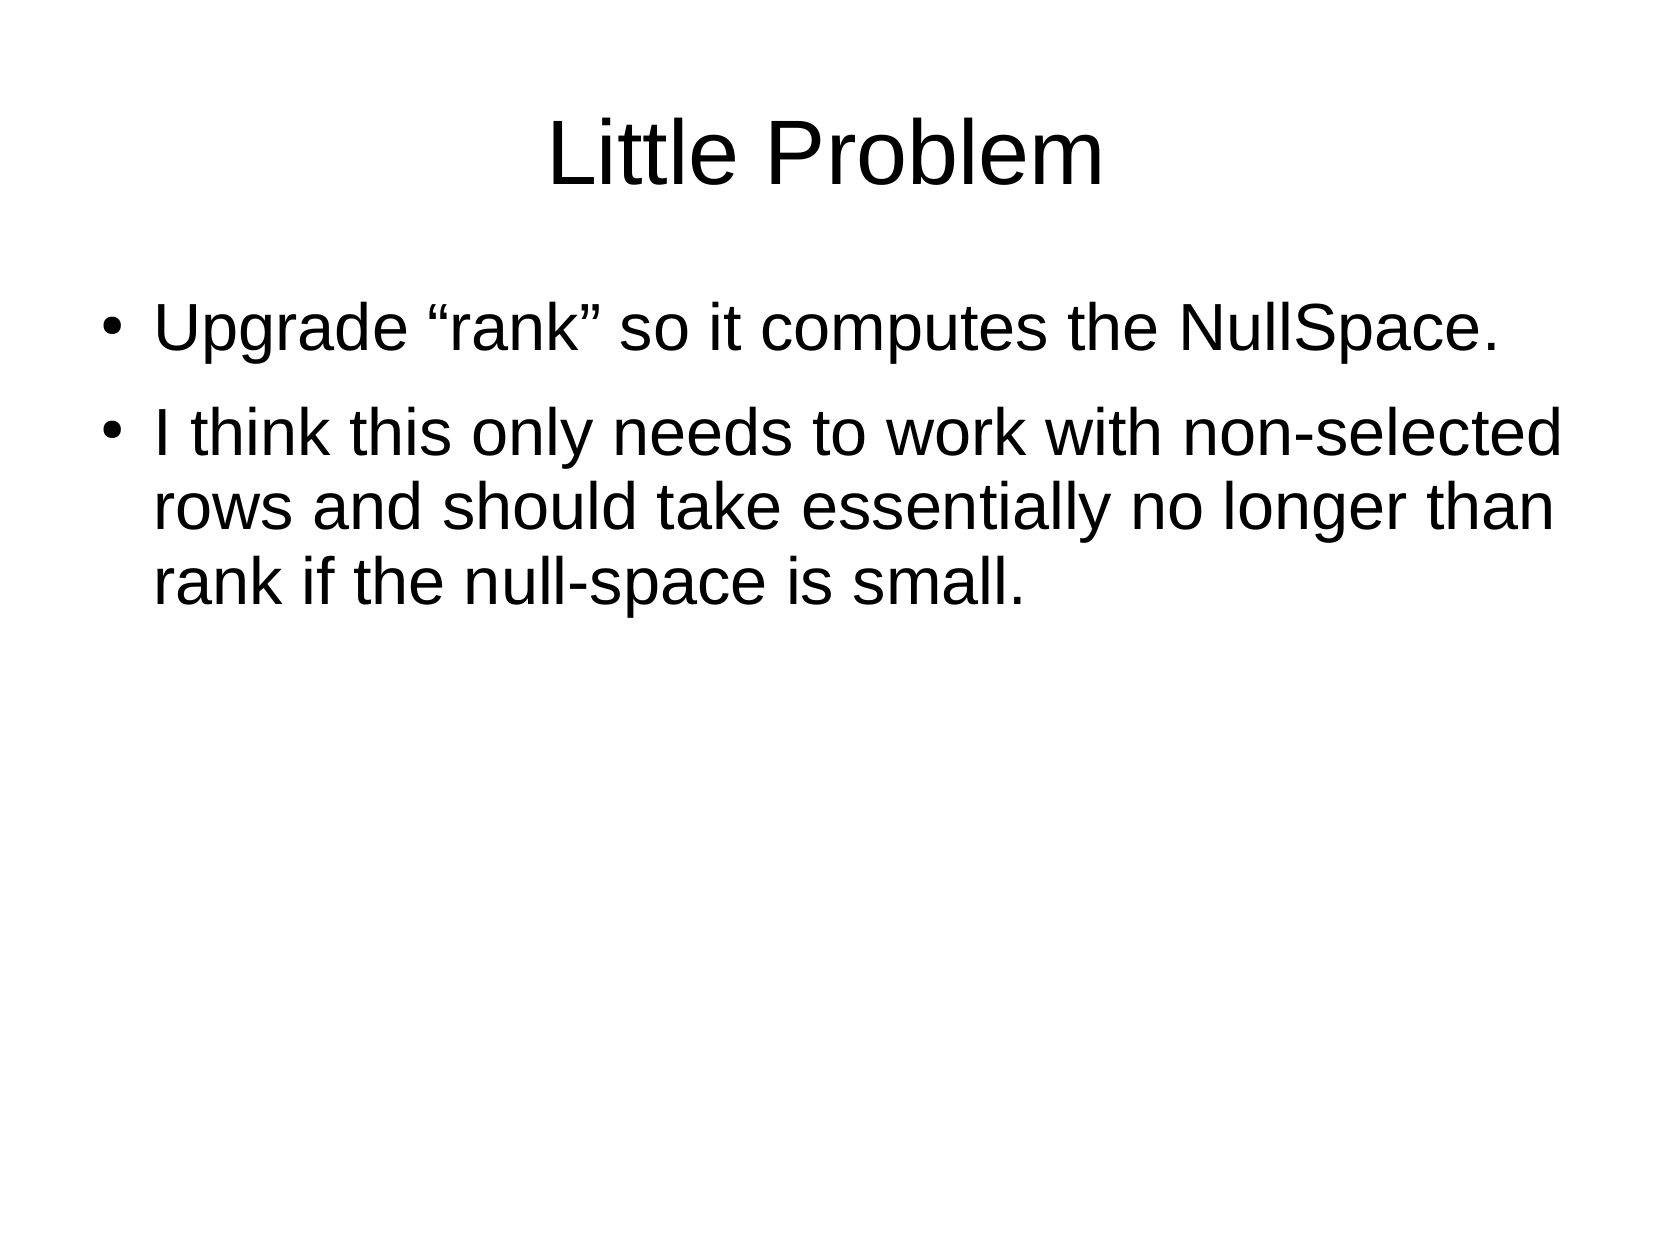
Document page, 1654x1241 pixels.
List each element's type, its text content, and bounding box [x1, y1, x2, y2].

list Upgrade “rank” so it computes the NullSpace. I think this only needs to work with non-selected rows and should take essentially no longer than rank if the null-space is small. [82, 290, 1571, 1109]
title Little Problem [82, 49, 1571, 257]
